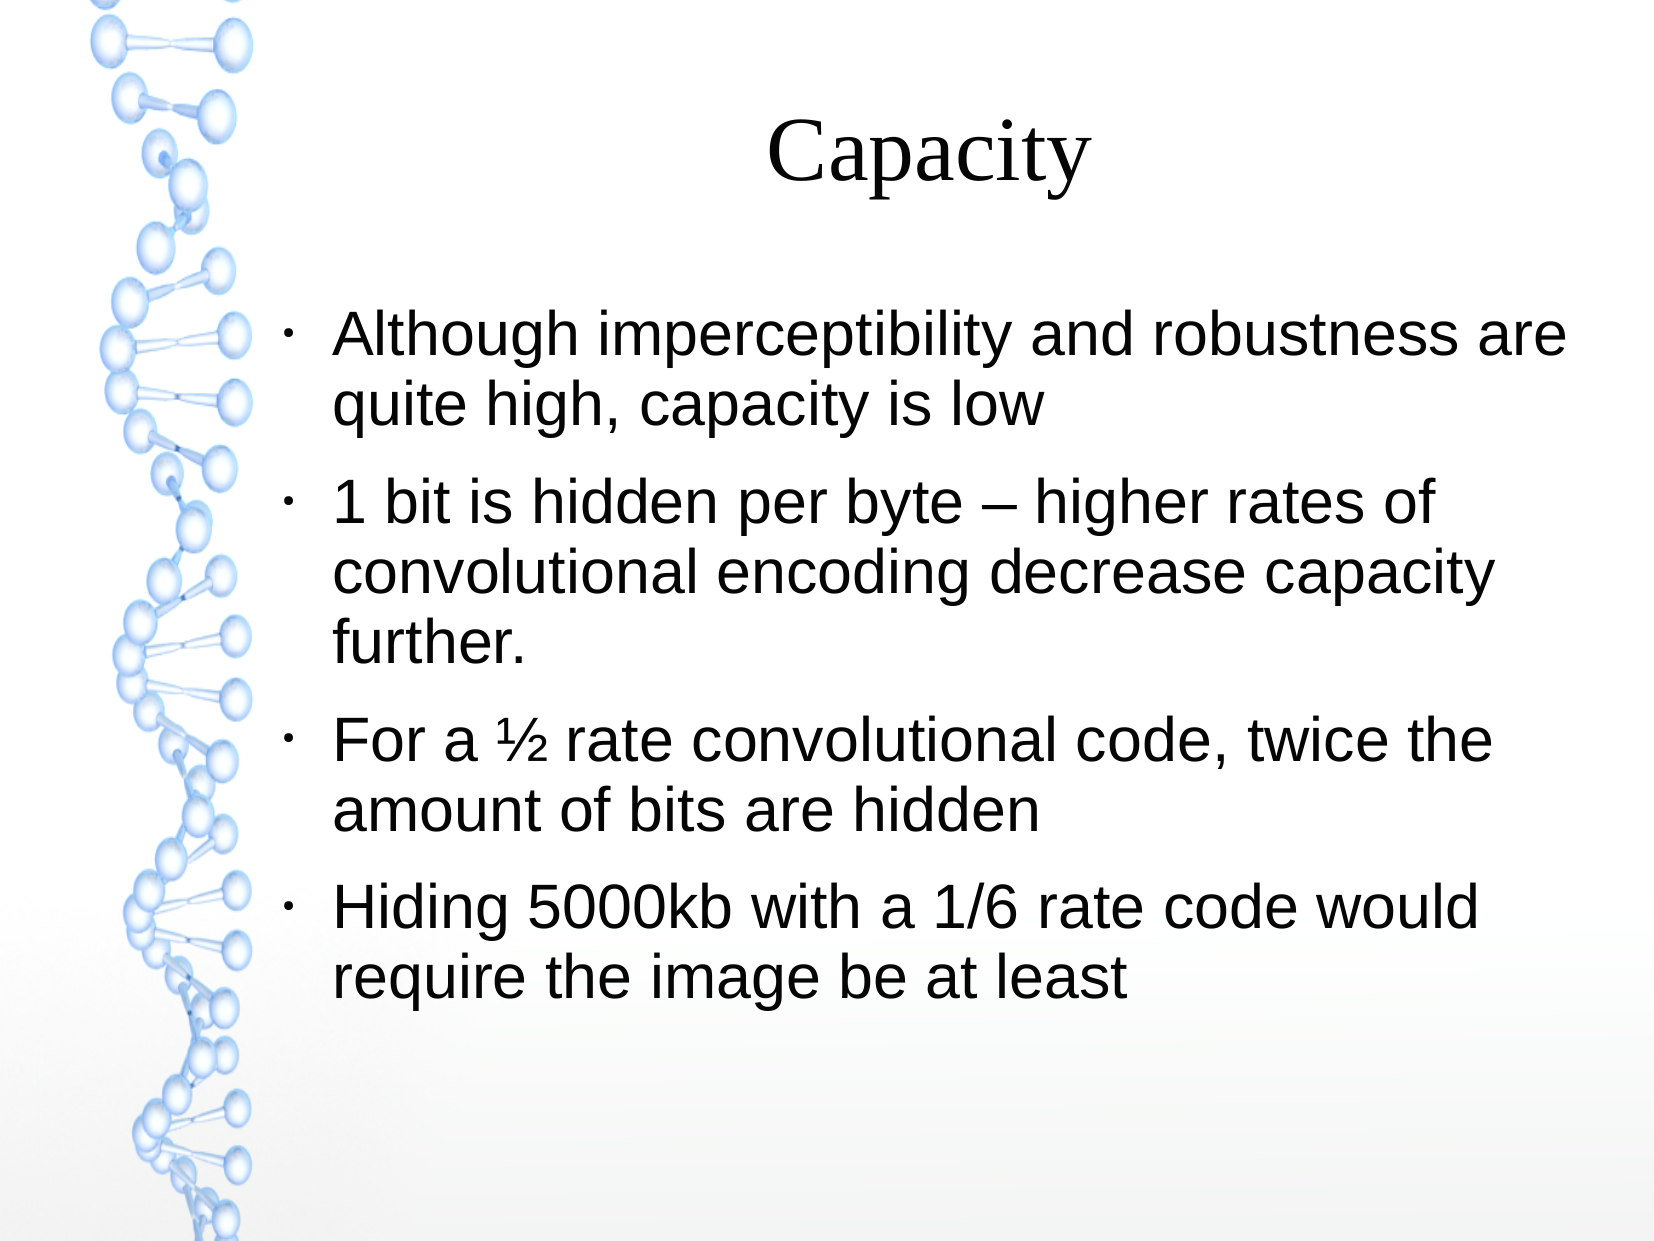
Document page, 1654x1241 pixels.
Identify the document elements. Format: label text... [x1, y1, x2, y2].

list Although imperceptibility and robustness are quite high, capacity is low 1 bit is hidden per byte – higher rates of convolutional encoding decrease capacity further. For a ½ rate convolutional code, twice the amount of bits are hidden Hiding 5000kb with a 1/6 rate code would require the image be at least [265, 299, 1595, 1019]
picture [0, 0, 1654, 1241]
title Capacity [265, 47, 1595, 252]
